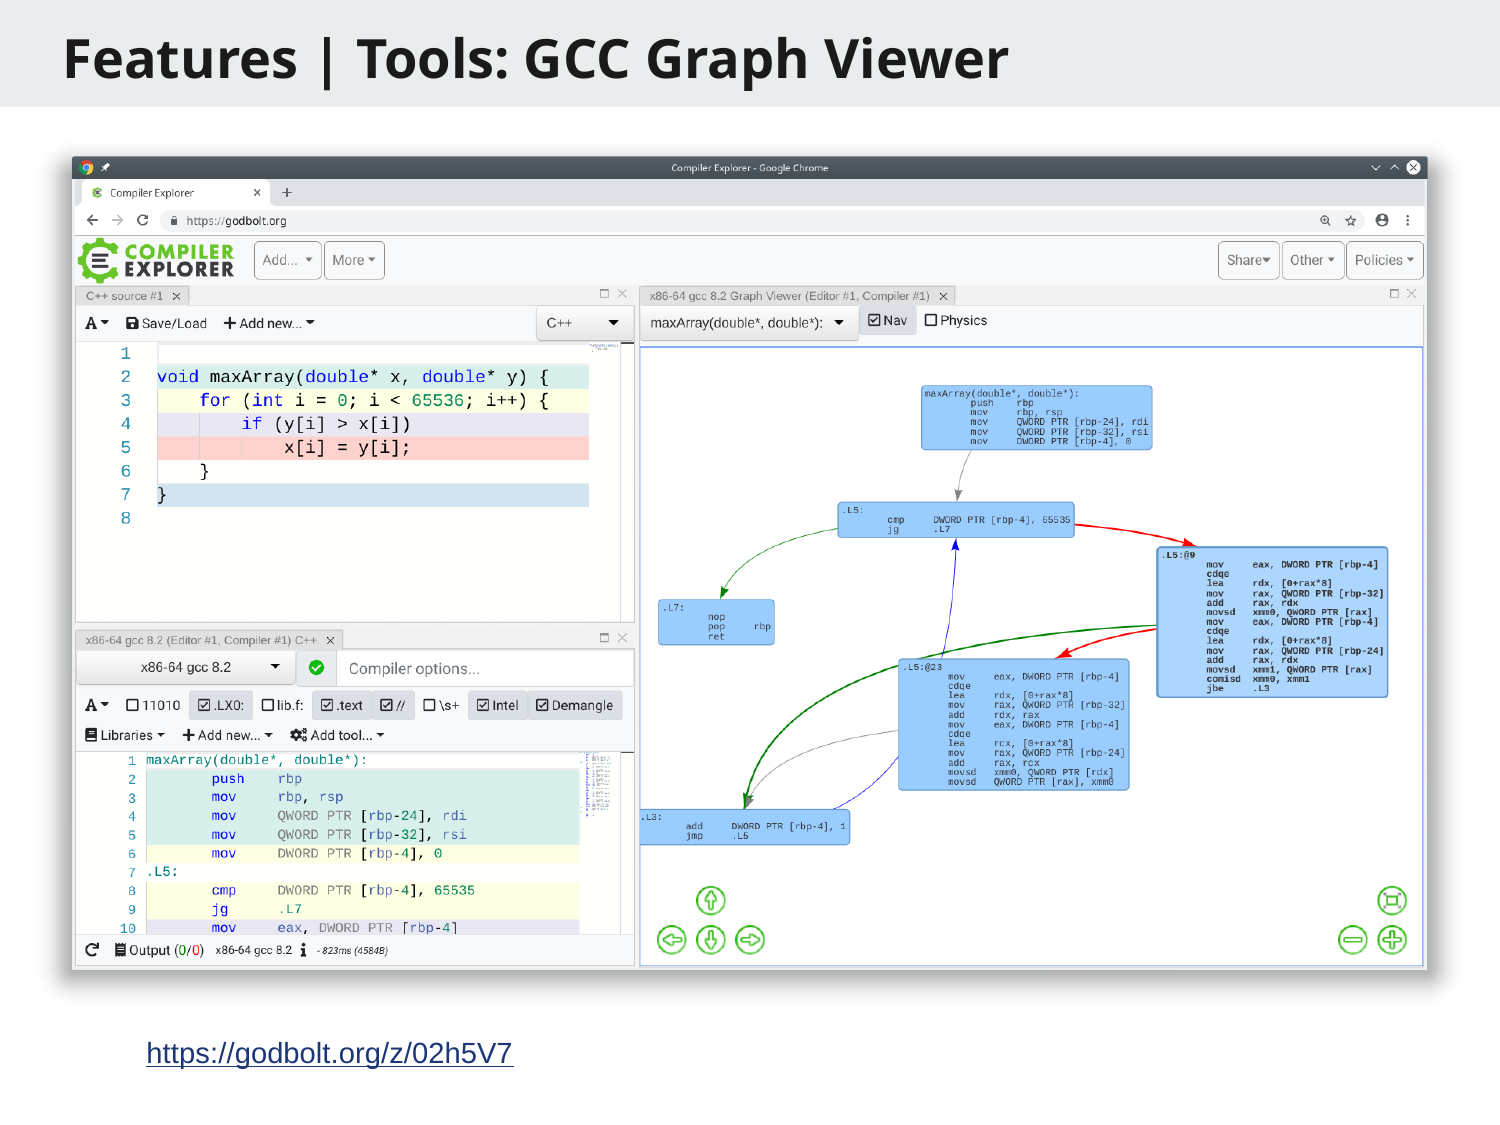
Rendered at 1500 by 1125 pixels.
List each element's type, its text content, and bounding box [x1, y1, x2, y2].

picture [24, 127, 1475, 1018]
text_box https://godbolt.org/z/02h5V7 [131, 1019, 569, 1096]
title Features | Tools: GCC Graph Viewer [47, 9, 1309, 103]
